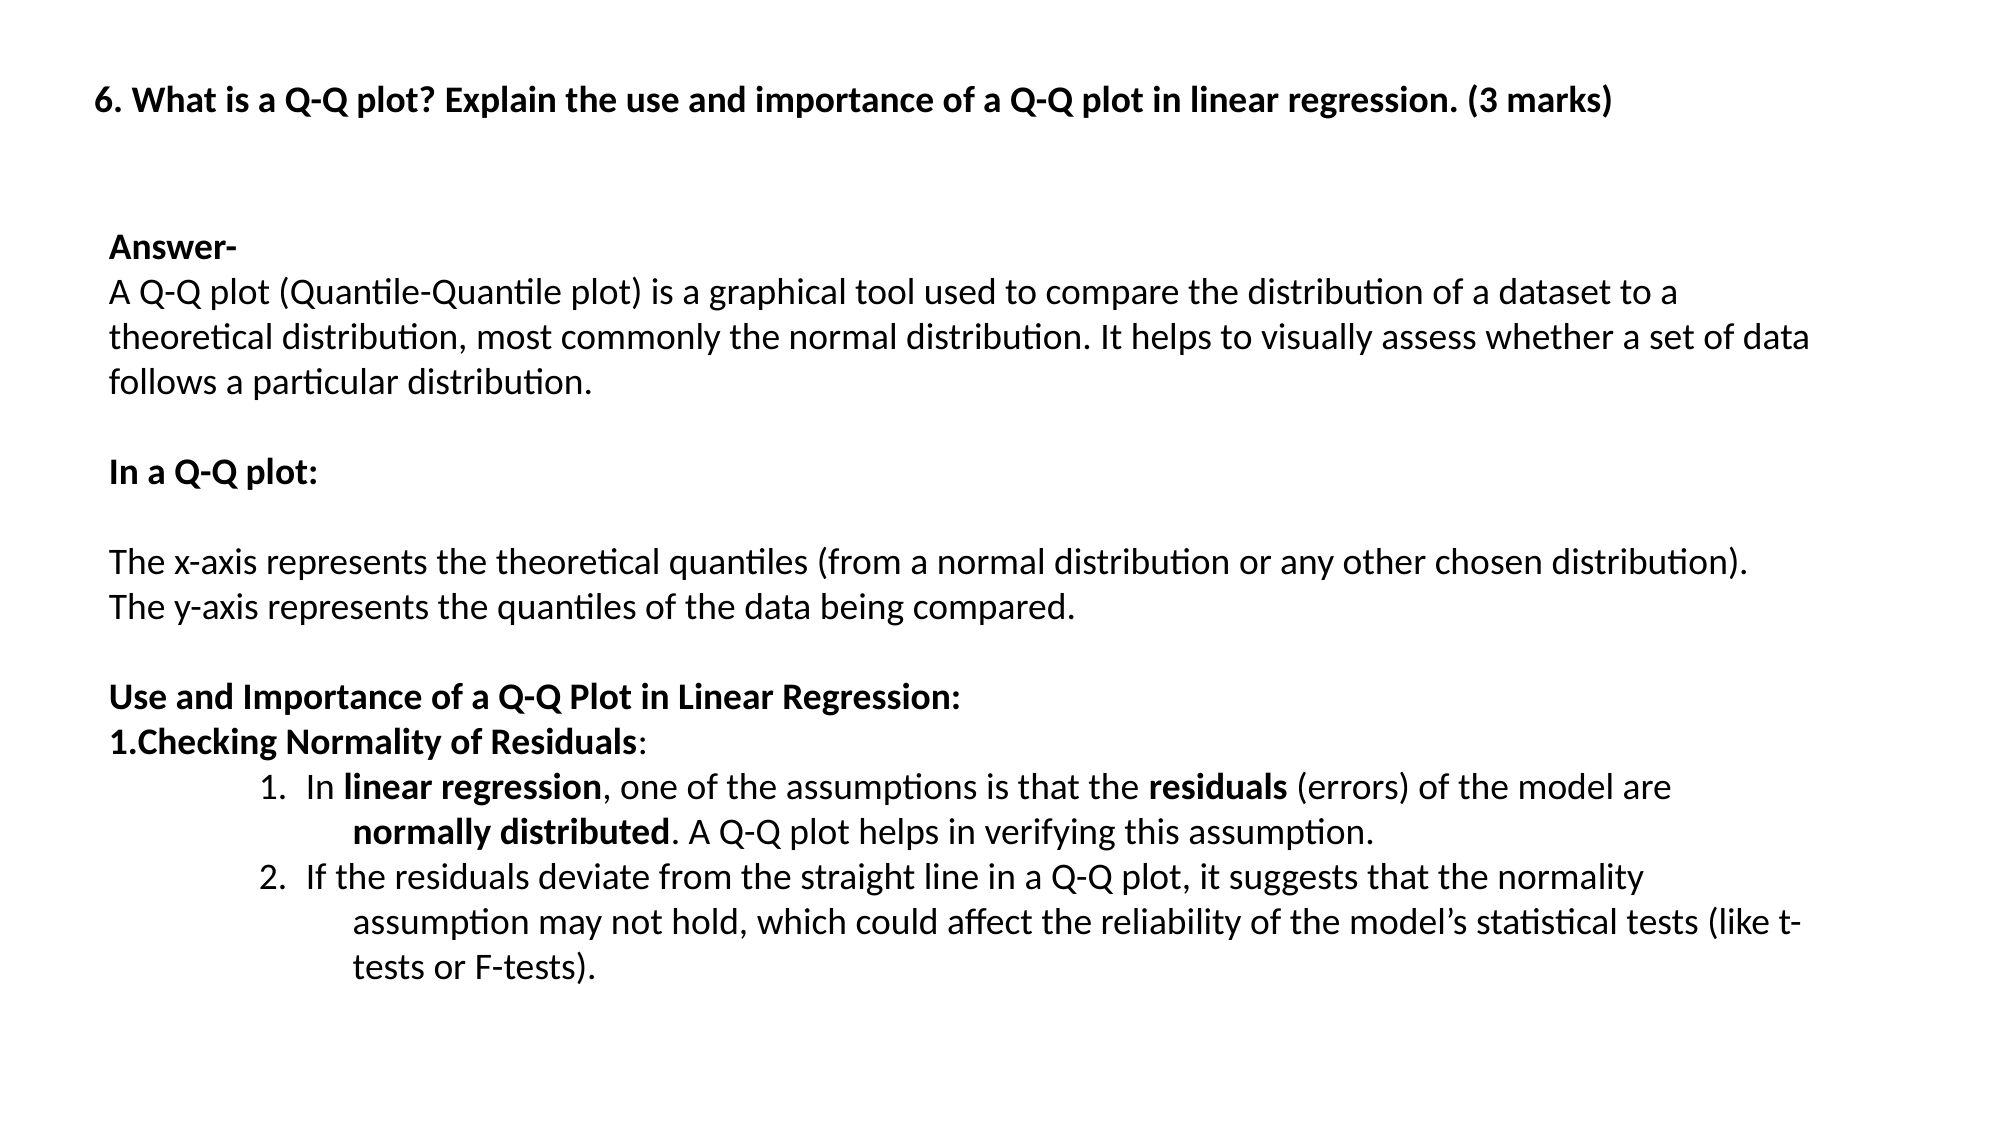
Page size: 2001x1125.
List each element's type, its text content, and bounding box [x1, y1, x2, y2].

text_box 6. What is a Q-Q plot? Explain the use and importance of a Q-Q plot in linear regression. (3 marks) [79, 67, 1889, 129]
text_box Answer- A Q-Q plot (Quantile-Quantile plot) is a graphical tool used to compare the distribution of a dataset to a theoretical distribution, most commonly the normal distribution. It helps to visually assess whether a set of data follows a particular distribution. In a Q-Q plot: The x-axis represents the theoretical quantiles (from a normal distribution or any other chosen distribution). The y-axis represents the quantiles of the data being compared. Use and Importance of a Q-Q Plot in Linear Regression: Checking Normality of Residuals: In linear regression, one of the assumptions is that the residuals (errors) of the model are normally distributed. A Q-Q plot helps in verifying this assumption. If the residuals deviate from the straight line in a Q-Q plot, it suggests that the normality assumption may not hold, which could affect the reliability of the model’s statistical tests (like t-tests or F-tests). [93, 214, 1835, 1002]
